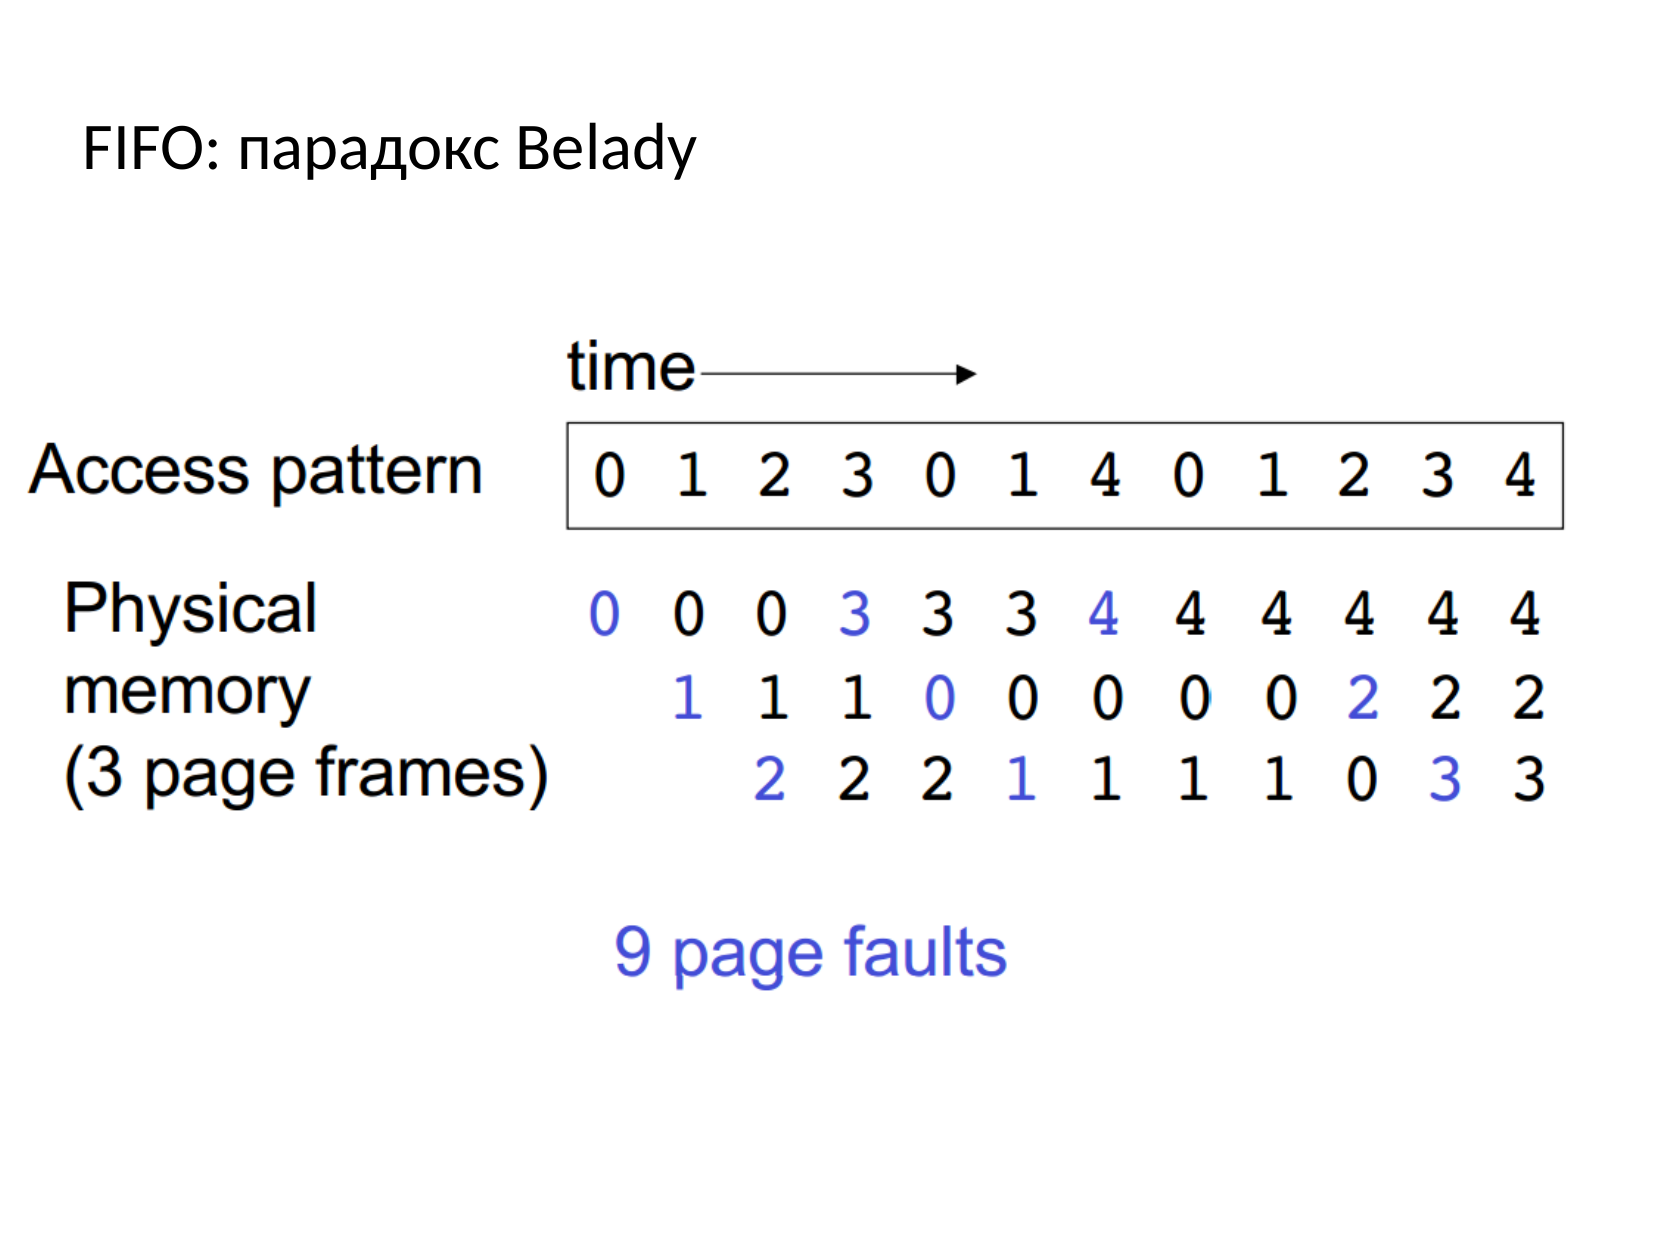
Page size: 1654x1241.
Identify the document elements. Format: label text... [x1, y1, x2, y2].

picture [0, 325, 1654, 1026]
title FIFO: парадокс Belady [82, 49, 1571, 257]
